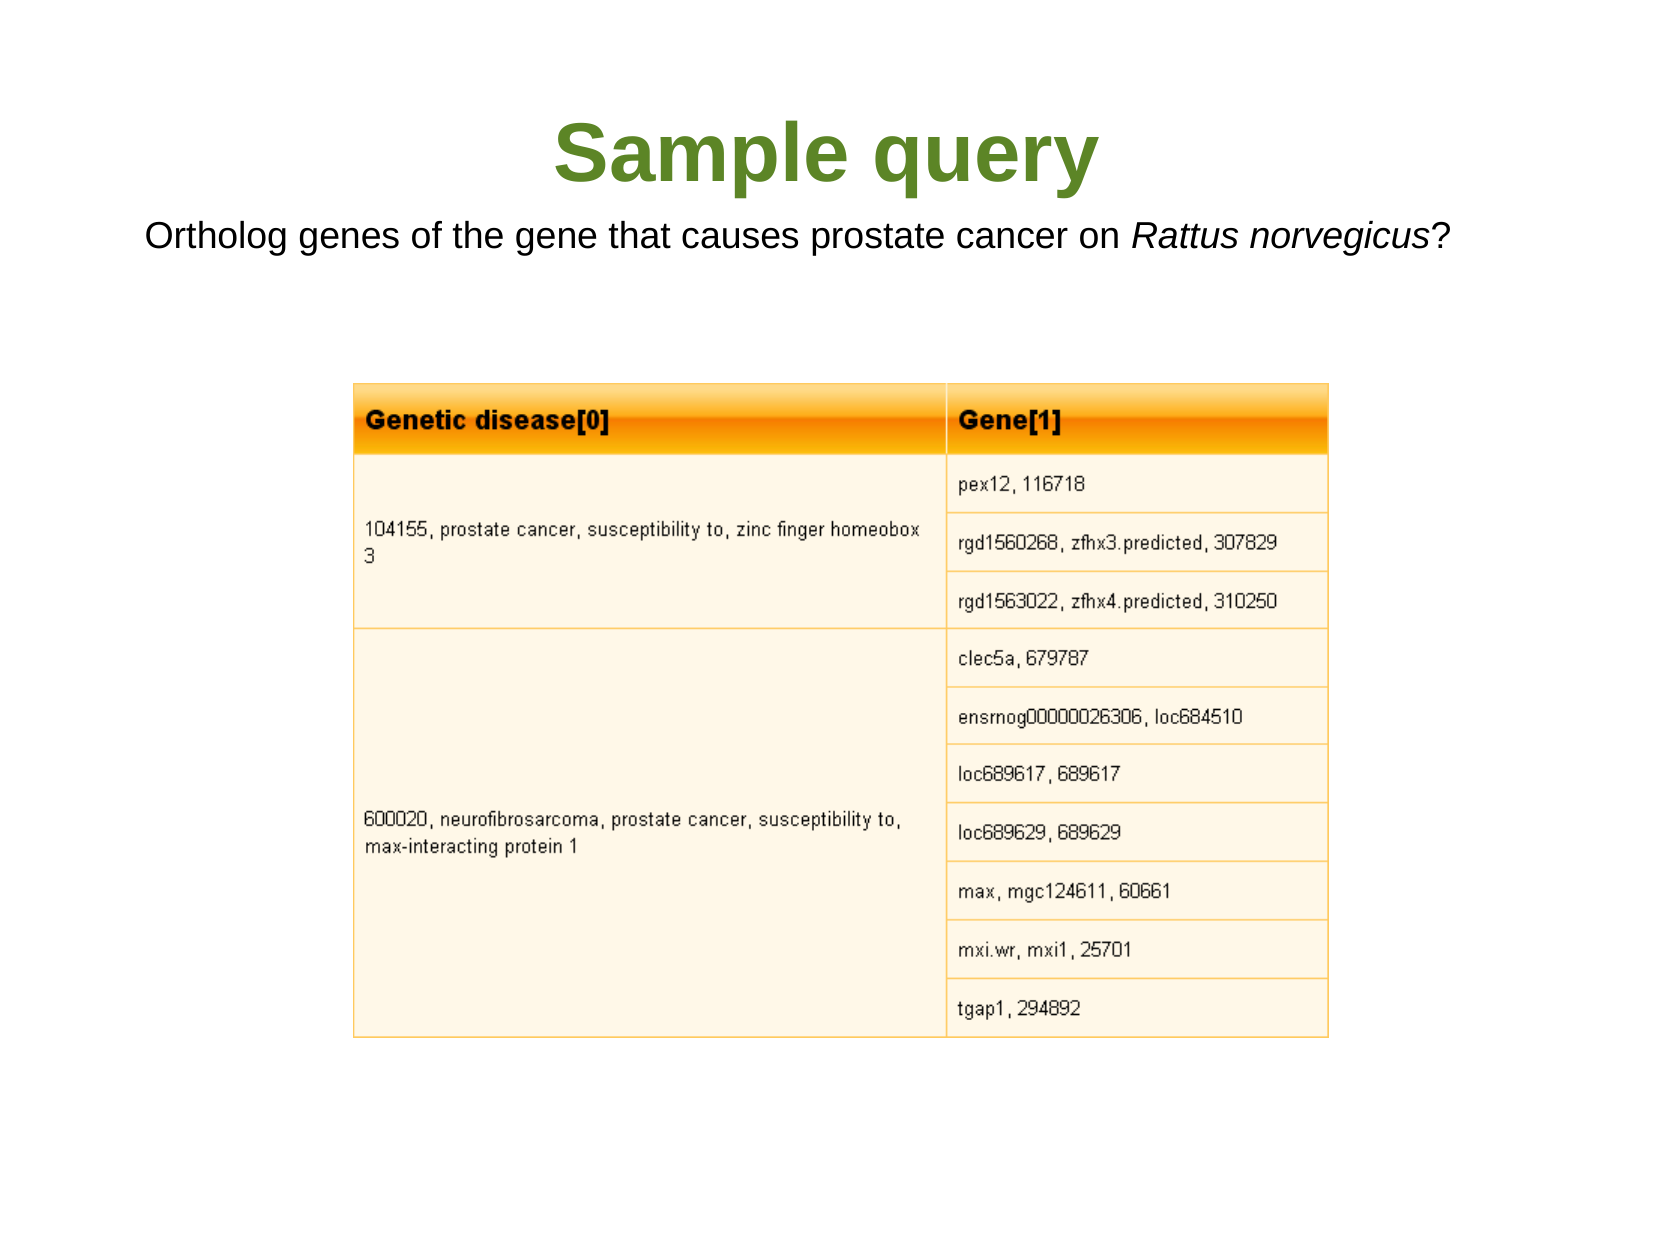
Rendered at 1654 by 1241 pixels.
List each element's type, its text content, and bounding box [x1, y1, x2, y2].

title Sample query [82, 49, 1571, 257]
text_box Ortholog genes of the gene that causes prostate cancer on Rattus norvegicus? [129, 206, 1467, 270]
picture [353, 383, 1329, 1038]
